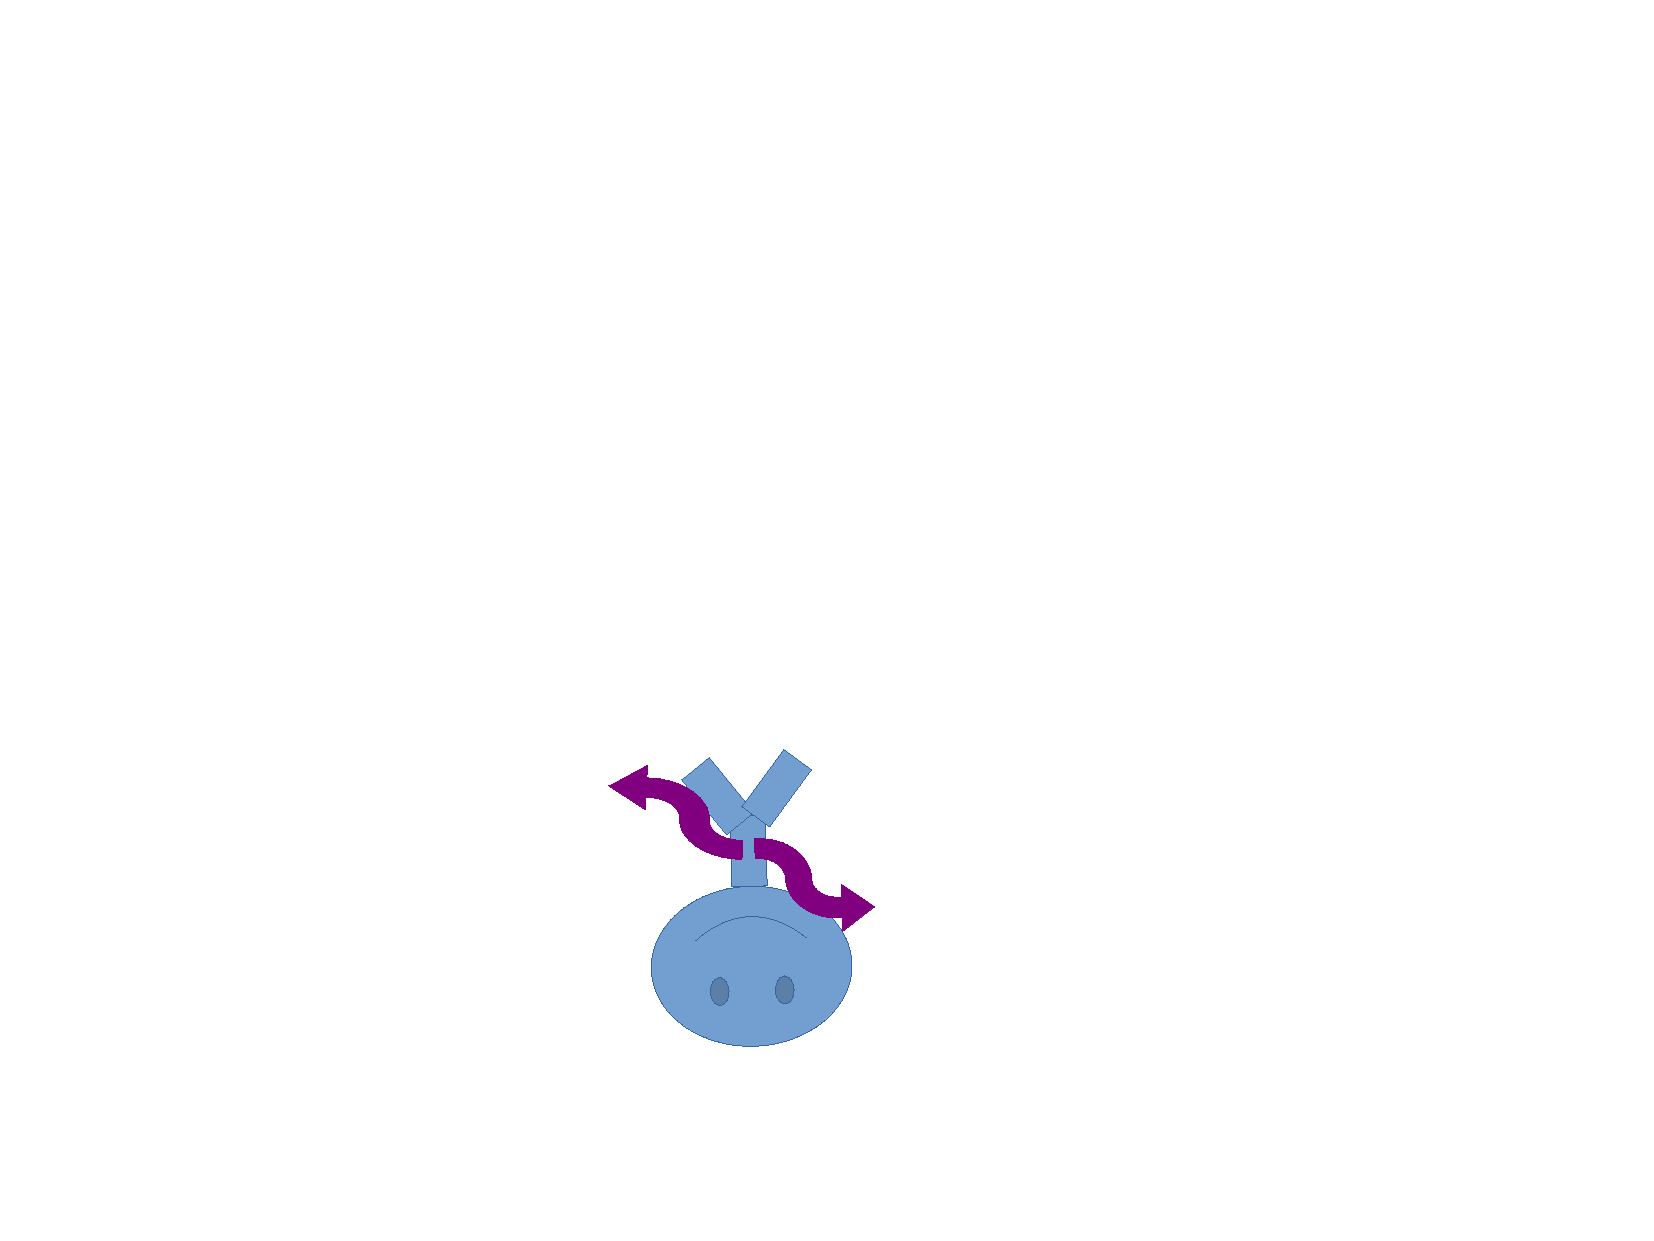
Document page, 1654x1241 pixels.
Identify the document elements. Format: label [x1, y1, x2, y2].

text_box [608, 749, 875, 1047]
